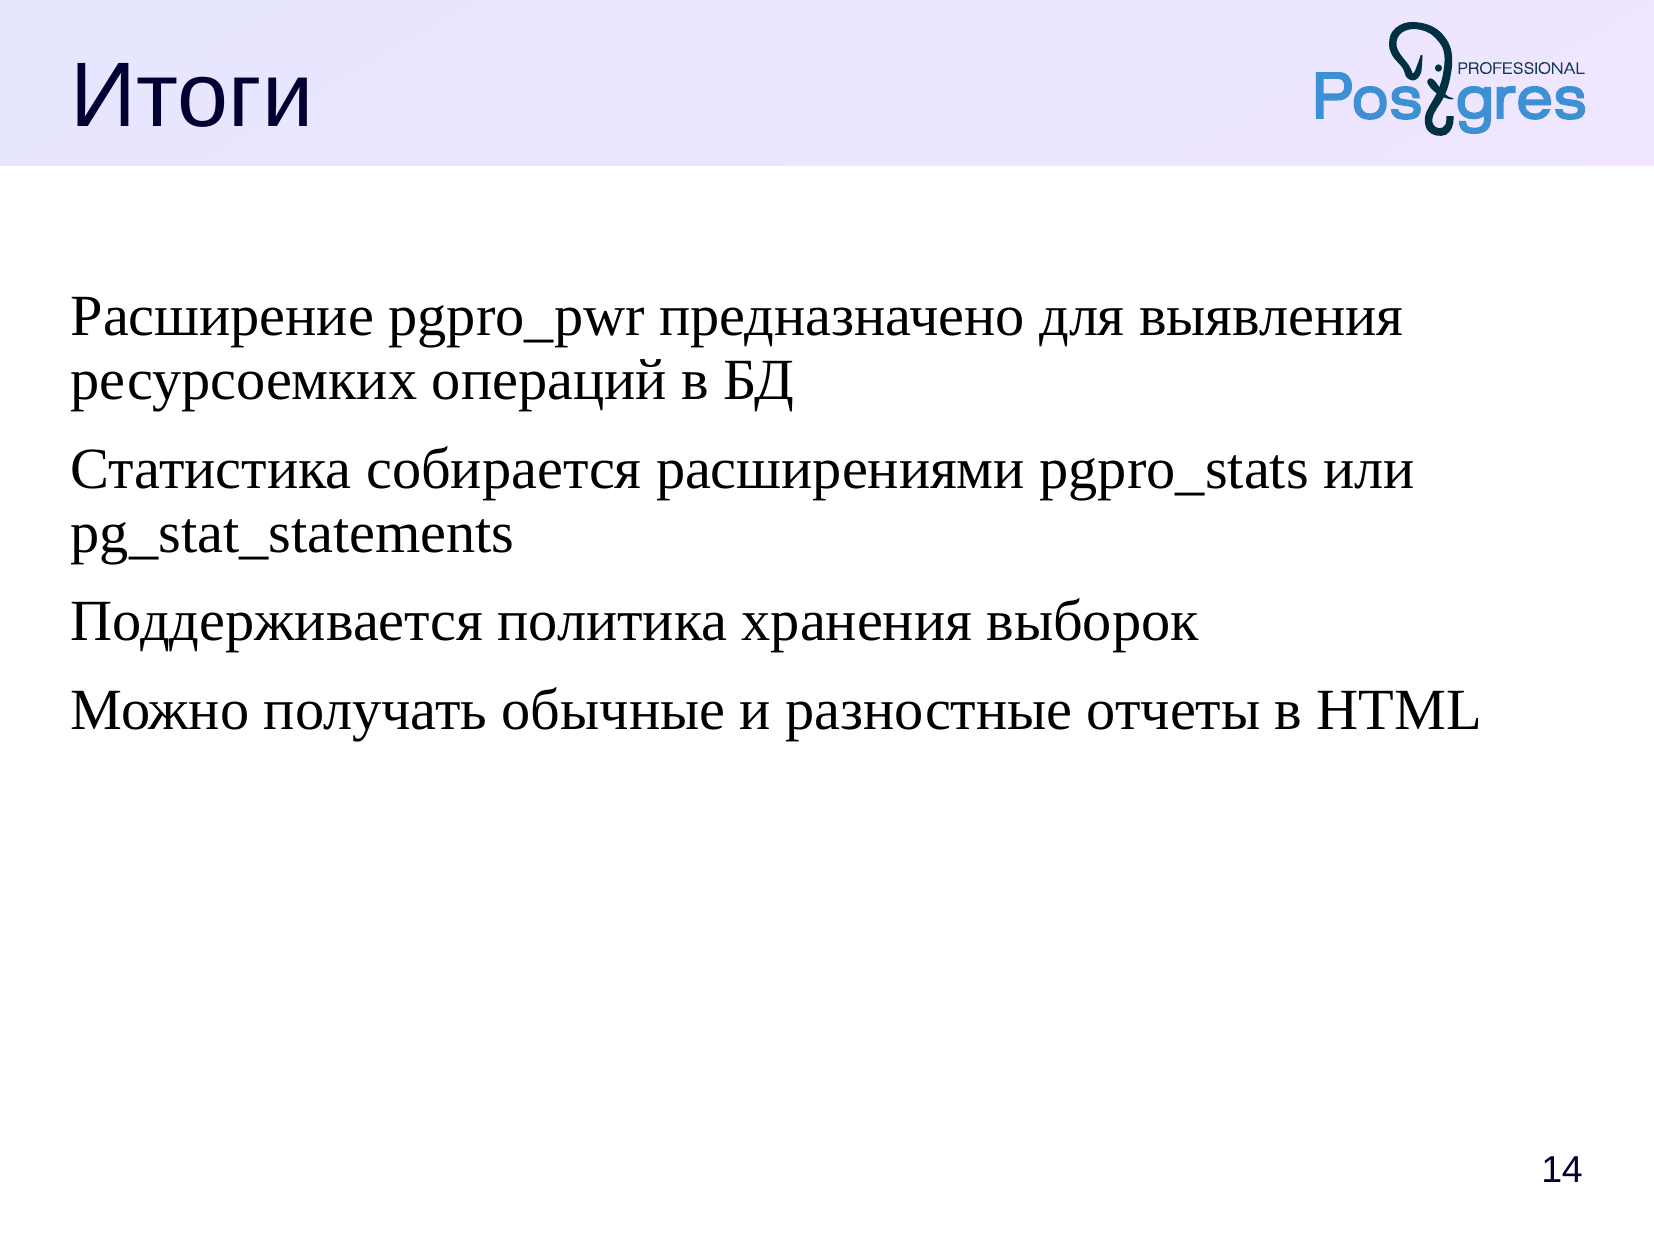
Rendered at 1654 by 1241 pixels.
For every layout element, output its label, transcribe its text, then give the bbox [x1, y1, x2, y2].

list Расширение pgpro_pwr предназначено для выявления ресурсоемких операций в БД Статистика собирается расширениями pgpro_stats или pg_stat_statements Поддерживается политика хранения выборок Можно получать обычные и разностные отчеты в HTML [70, 283, 1583, 1134]
title Итоги [70, 43, 1241, 147]
